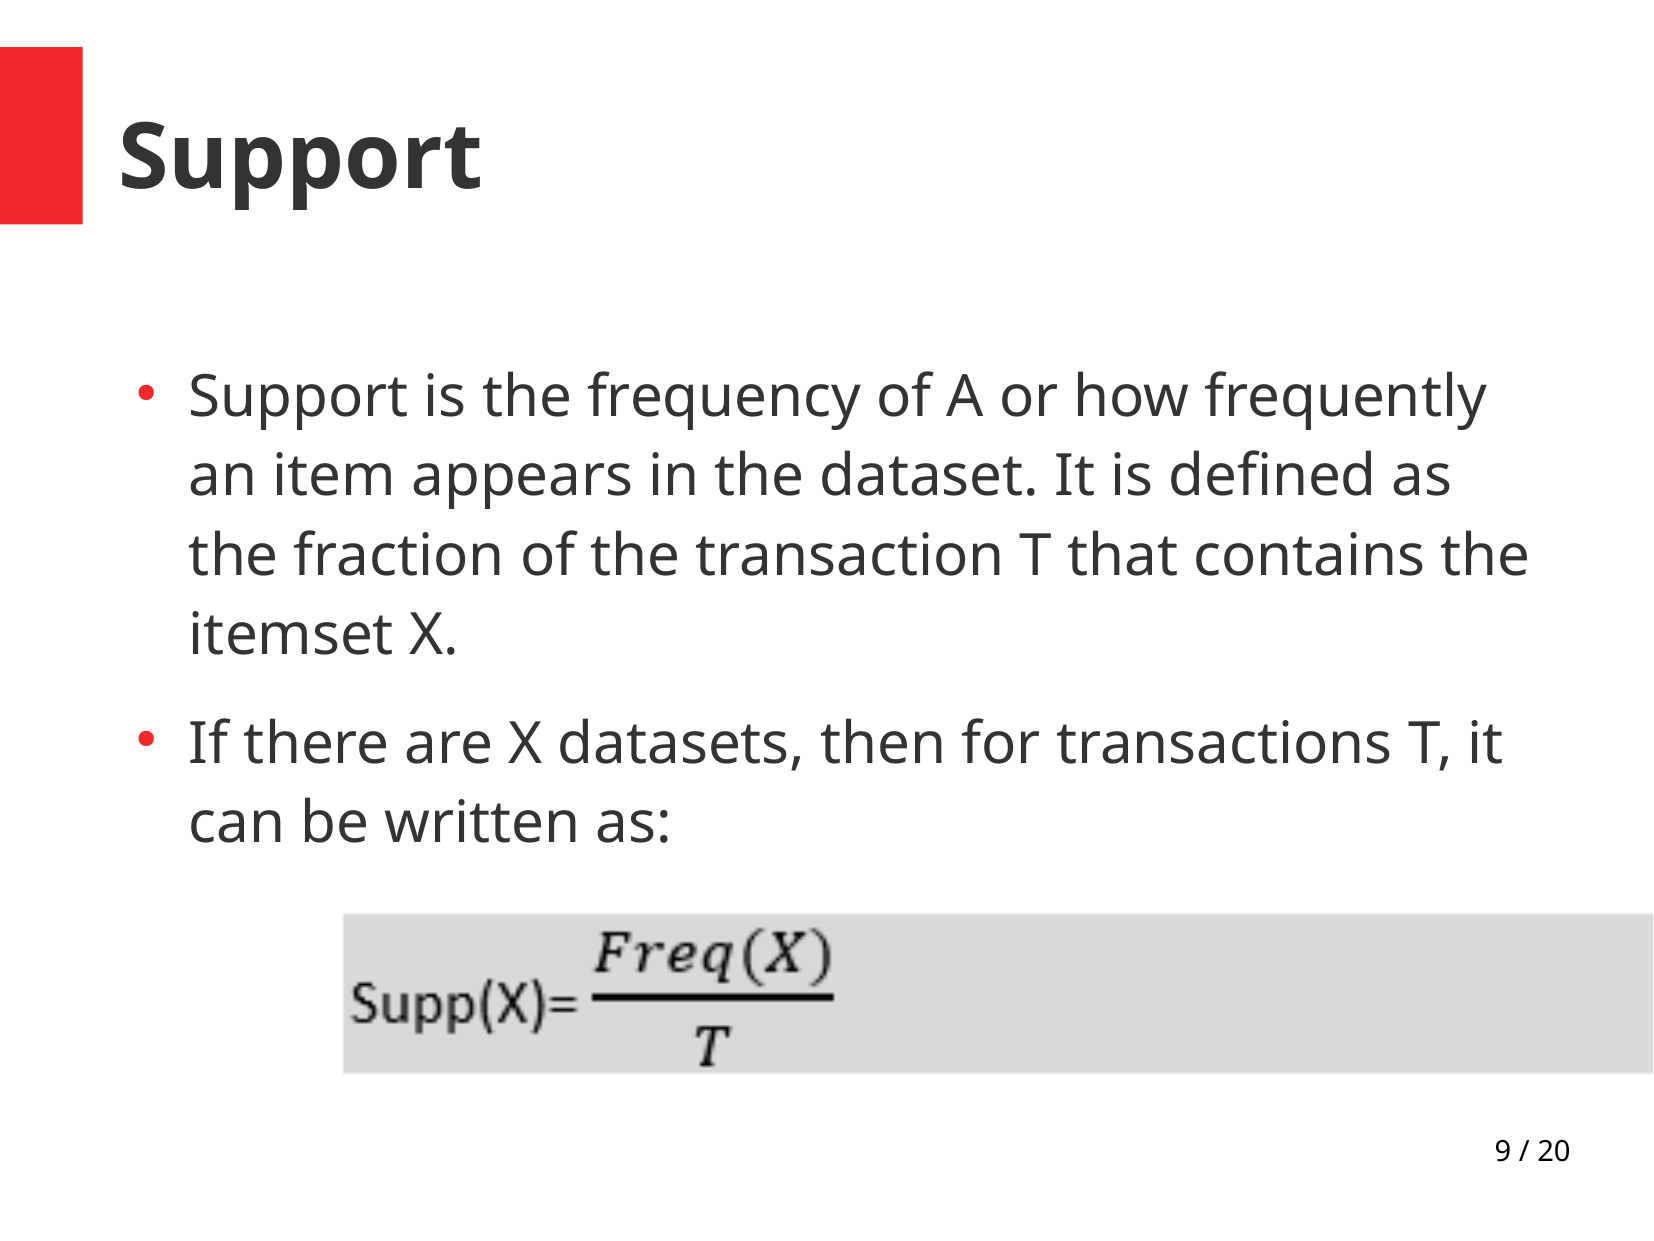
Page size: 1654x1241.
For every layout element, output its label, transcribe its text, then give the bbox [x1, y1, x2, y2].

list Support is the frequency of A or how frequently an item appears in the dataset. It is defined as the fraction of the transaction T that contains the itemset X. If there are X datasets, then for transactions T, it can be written as: [118, 354, 1536, 1074]
title Support [118, 49, 1571, 257]
picture [330, 897, 1654, 1111]
